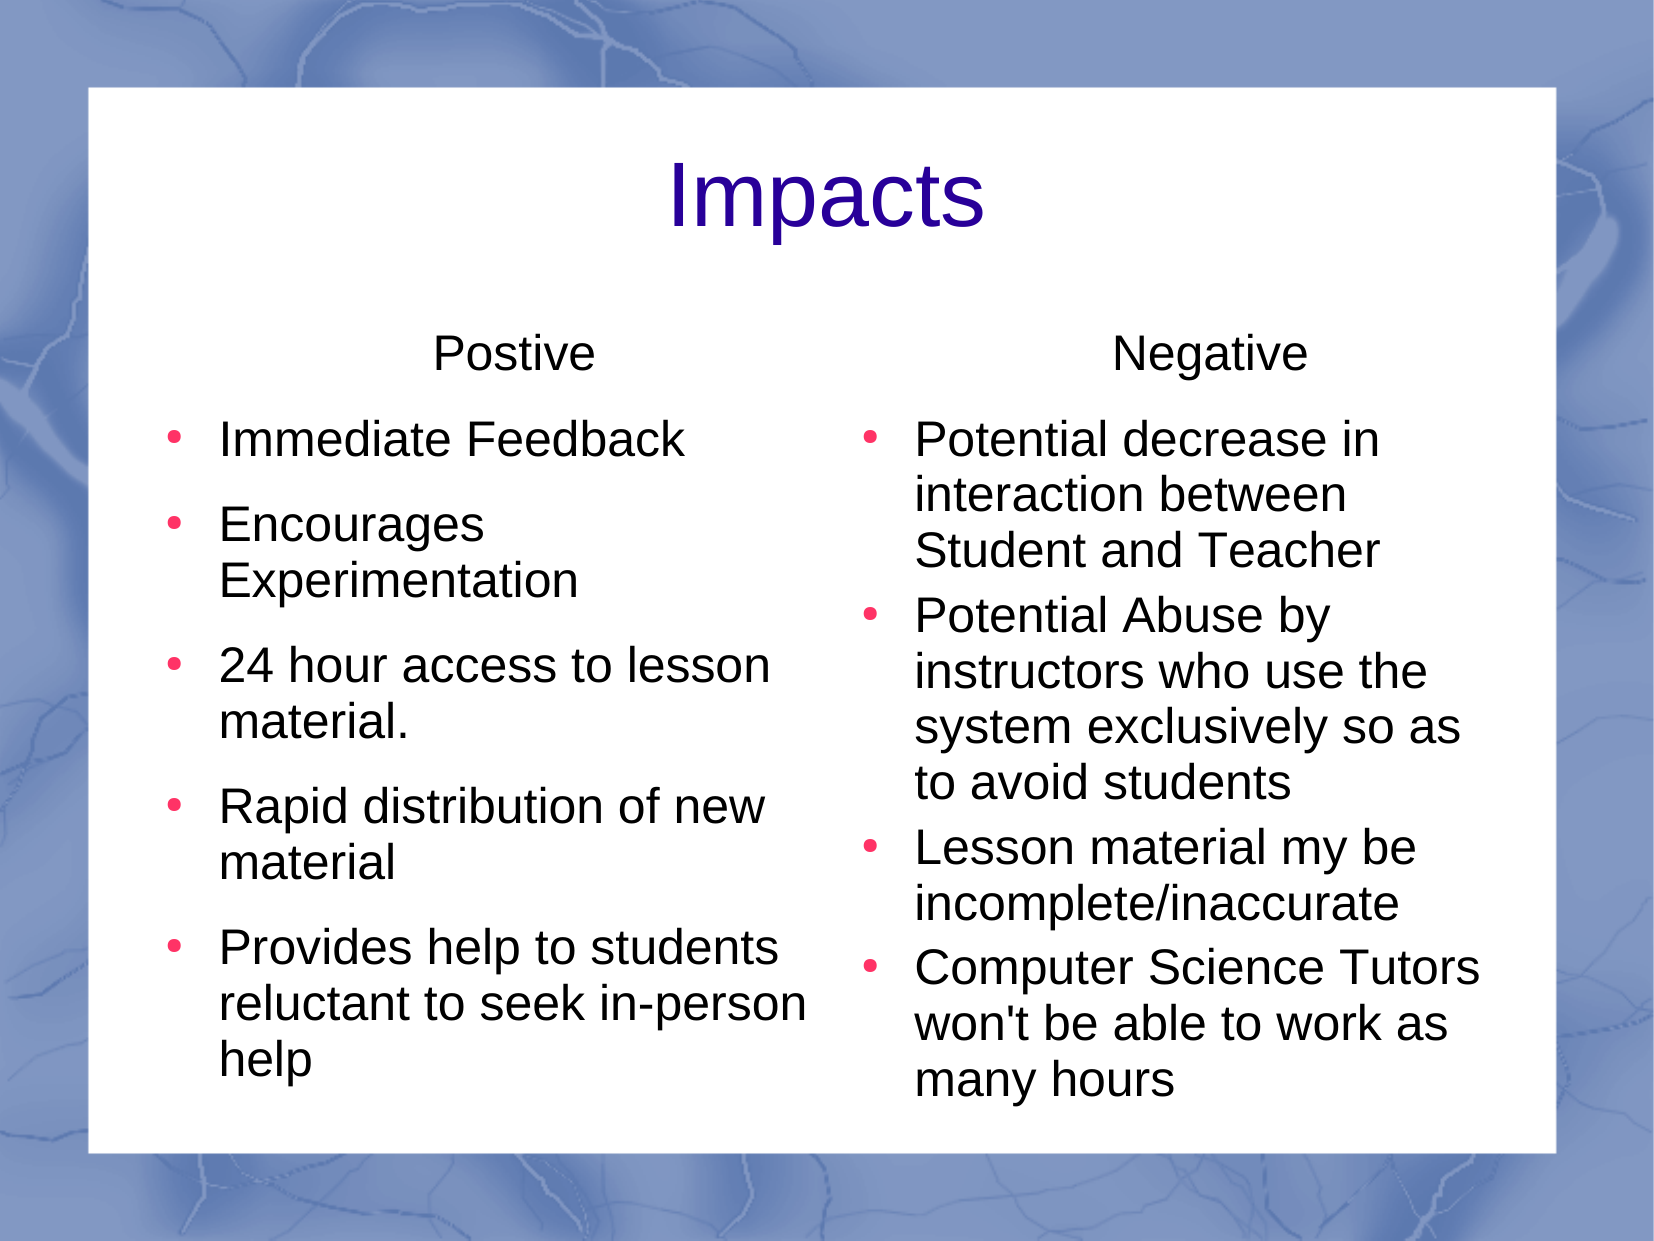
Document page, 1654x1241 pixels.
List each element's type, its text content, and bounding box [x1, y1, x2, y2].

title Impacts [118, 90, 1536, 298]
list Postive Immediate Feedback Encourages Experimentation 24 hour access to lesson material. Rapid distribution of new material Provides help to students reluctant to seek in-person help [147, 325, 811, 1145]
picture [0, 0, 1654, 1241]
list Negative Potential decrease in interaction between Student and Teacher Potential Abuse by instructors who use the system exclusively so as to avoid students Lesson material my be incomplete/inaccurate Computer Science Tutors won't be able to work as many hours [843, 325, 1507, 1130]
